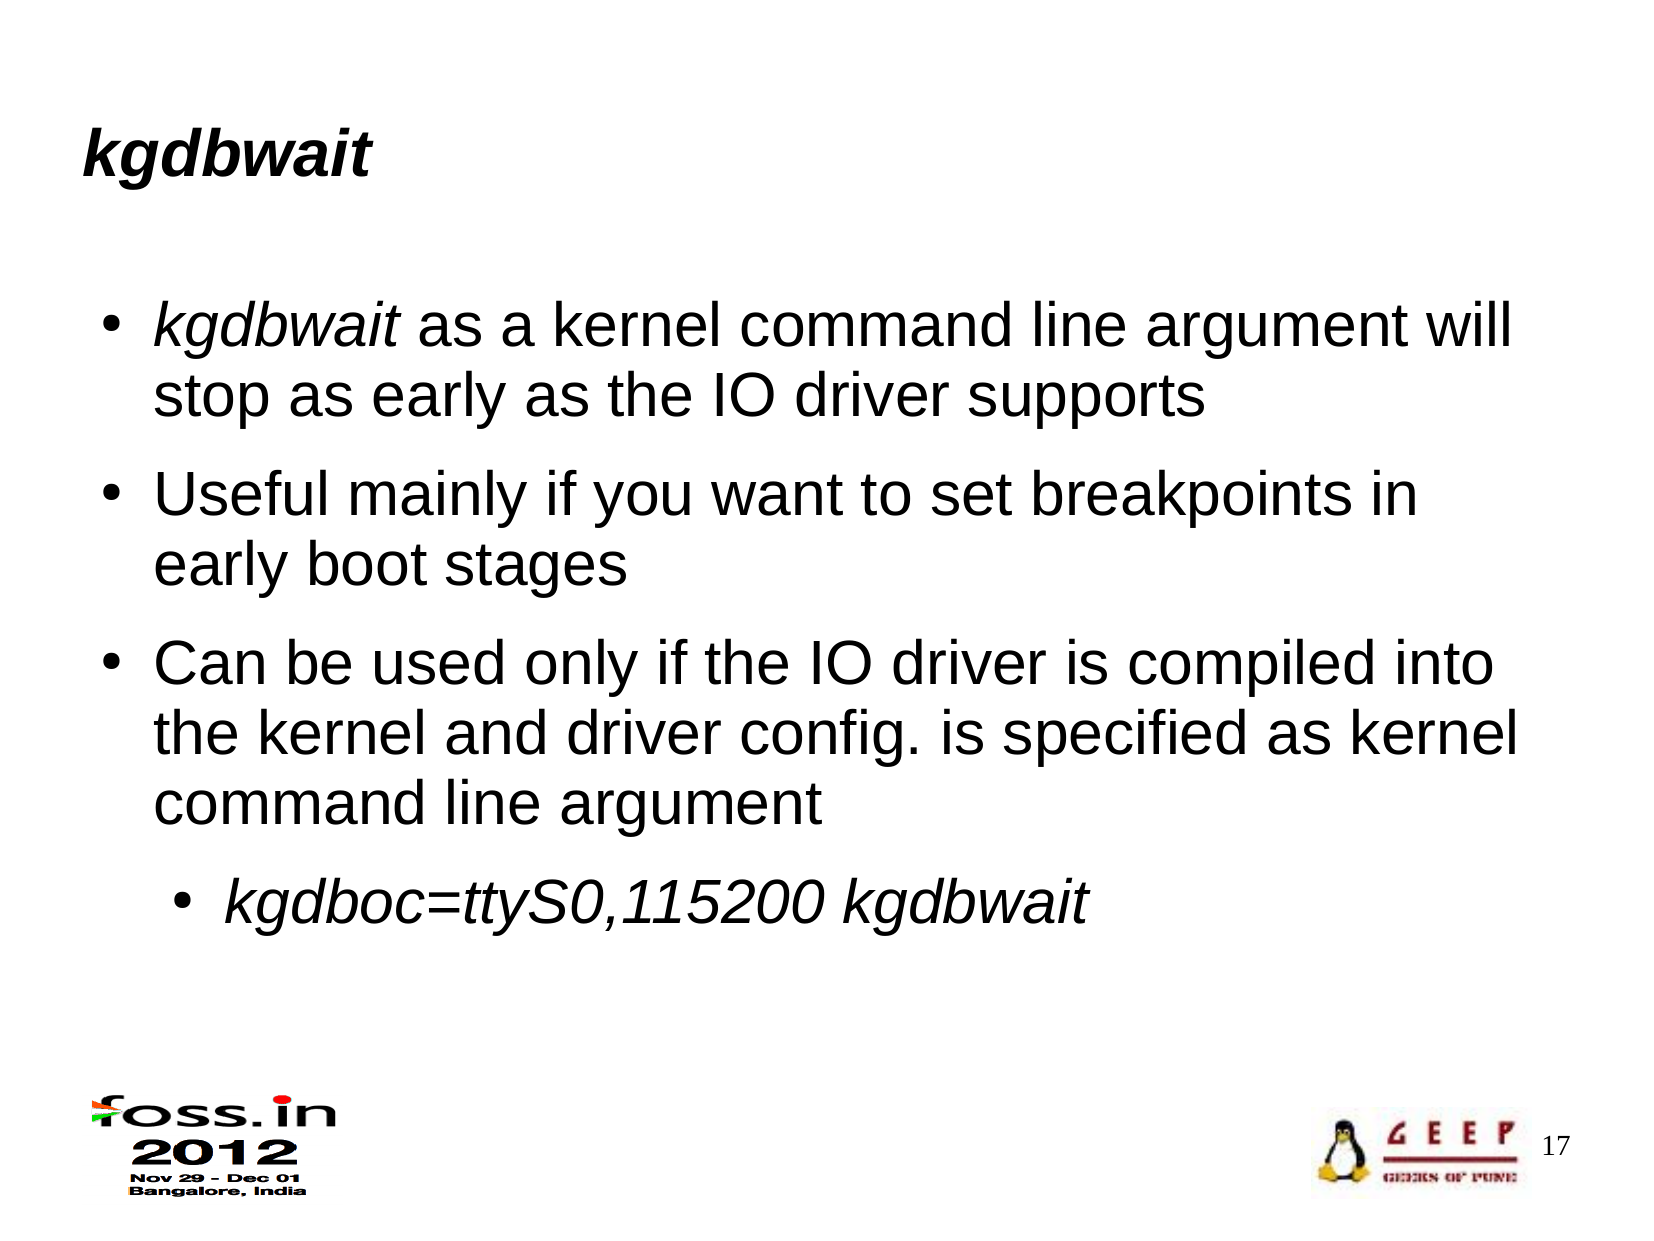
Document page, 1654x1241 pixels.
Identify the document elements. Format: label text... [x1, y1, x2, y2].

picture [1311, 1107, 1532, 1200]
picture [82, 1086, 343, 1205]
title kgdbwait [82, 49, 1571, 257]
list kgdbwait as a kernel command line argument will stop as early as the IO driver supports Useful mainly if you want to set breakpoints in early boot stages Can be used only if the IO driver is compiled into the kernel and driver config. is specified as kernel command line argument kgdboc=ttyS0,115200 kgdbwait [82, 290, 1571, 1010]
